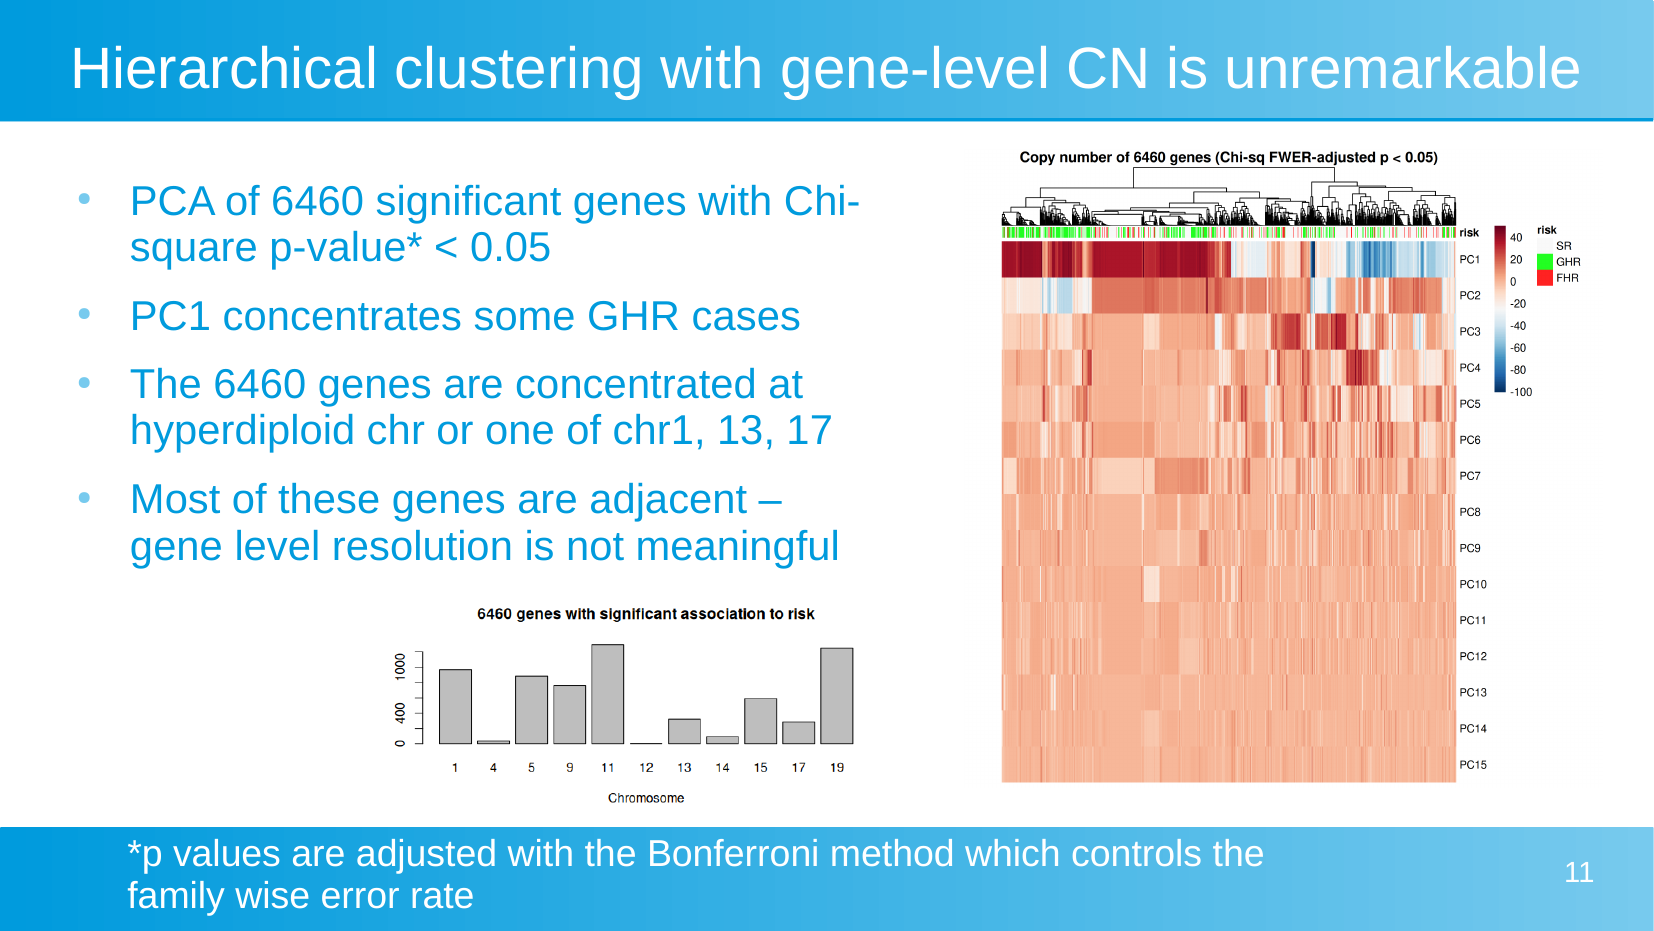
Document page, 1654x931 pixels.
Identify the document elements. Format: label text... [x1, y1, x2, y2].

title Hierarchical clustering with gene-level CN is unremarkable [59, 29, 1595, 108]
picture [964, 149, 1603, 788]
list PCA of 6460 significant genes with Chi-square p-value* < 0.05 PC1 concentrates some GHR cases The 6460 genes are concentrated at hyperdiploid chr or one of chr1, 13, 17 Most of these genes are adjacent – gene level resolution is not meaningful [59, 177, 863, 563]
picture [360, 582, 901, 822]
text_box *p values are adjusted with the Bonferroni method which controls the family wise error rate [112, 825, 1351, 924]
